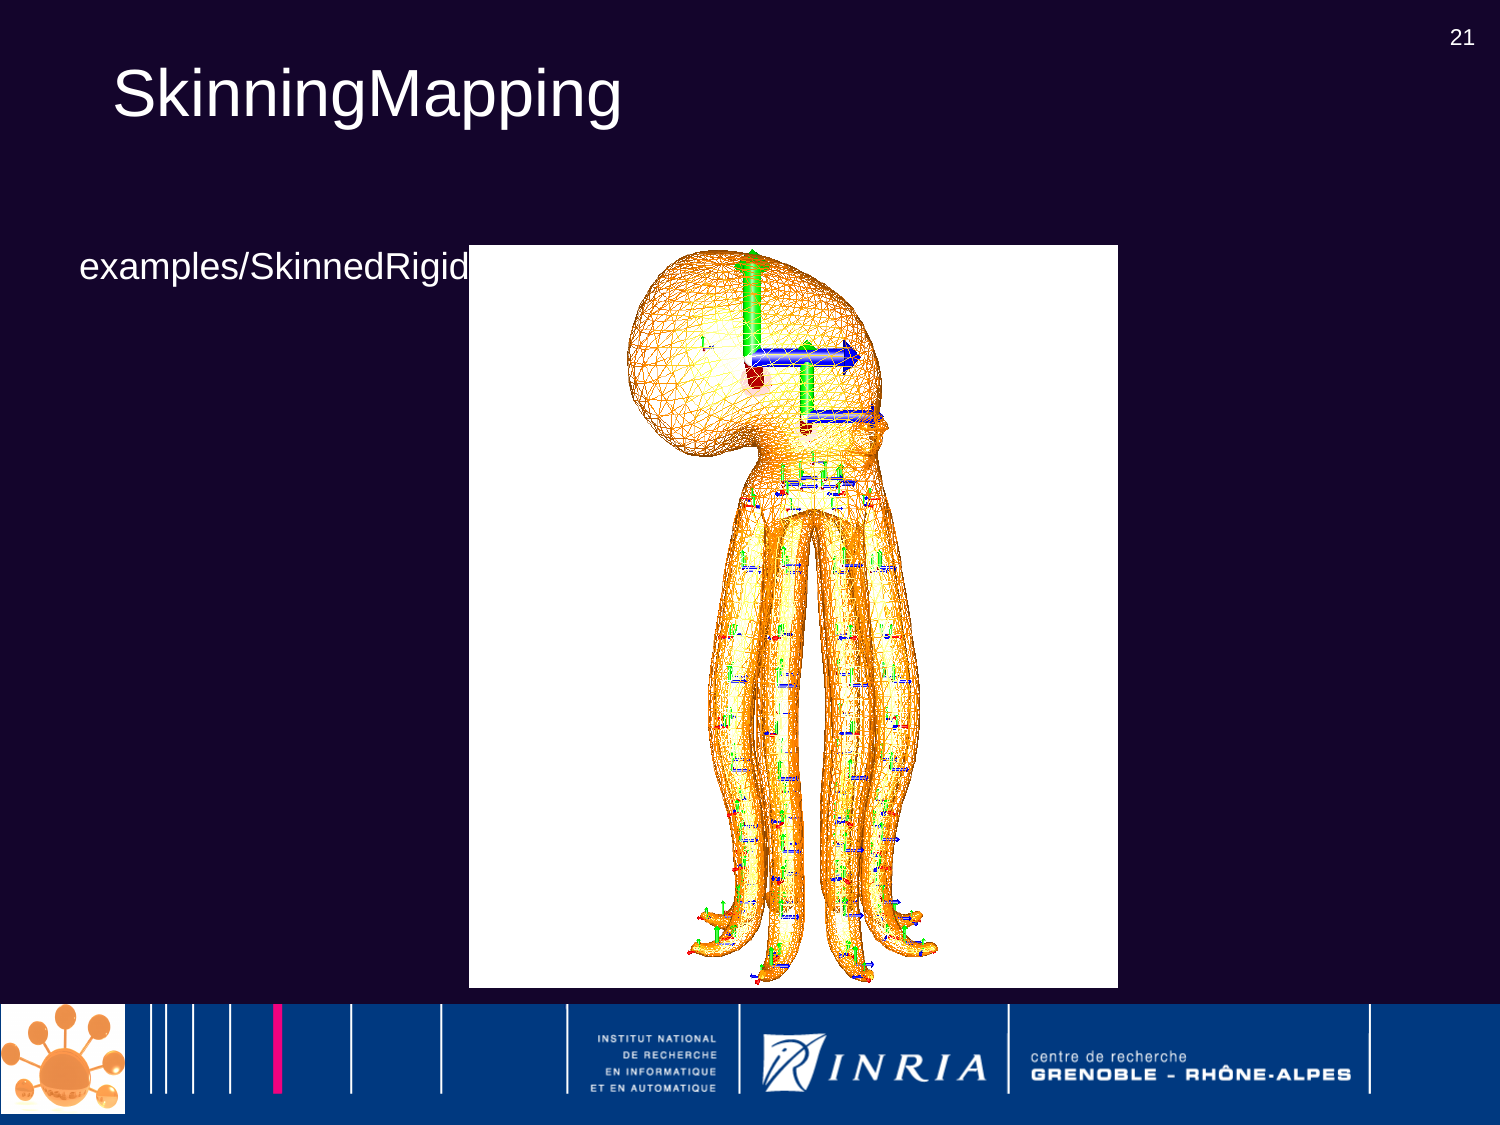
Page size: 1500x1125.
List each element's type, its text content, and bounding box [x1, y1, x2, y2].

title SkinningMapping [112, 7, 1474, 181]
picture [0, 1004, 1500, 1125]
list examples/SkinnedRigidPendulum.scn [0, 245, 422, 973]
picture [422, 245, 1467, 988]
